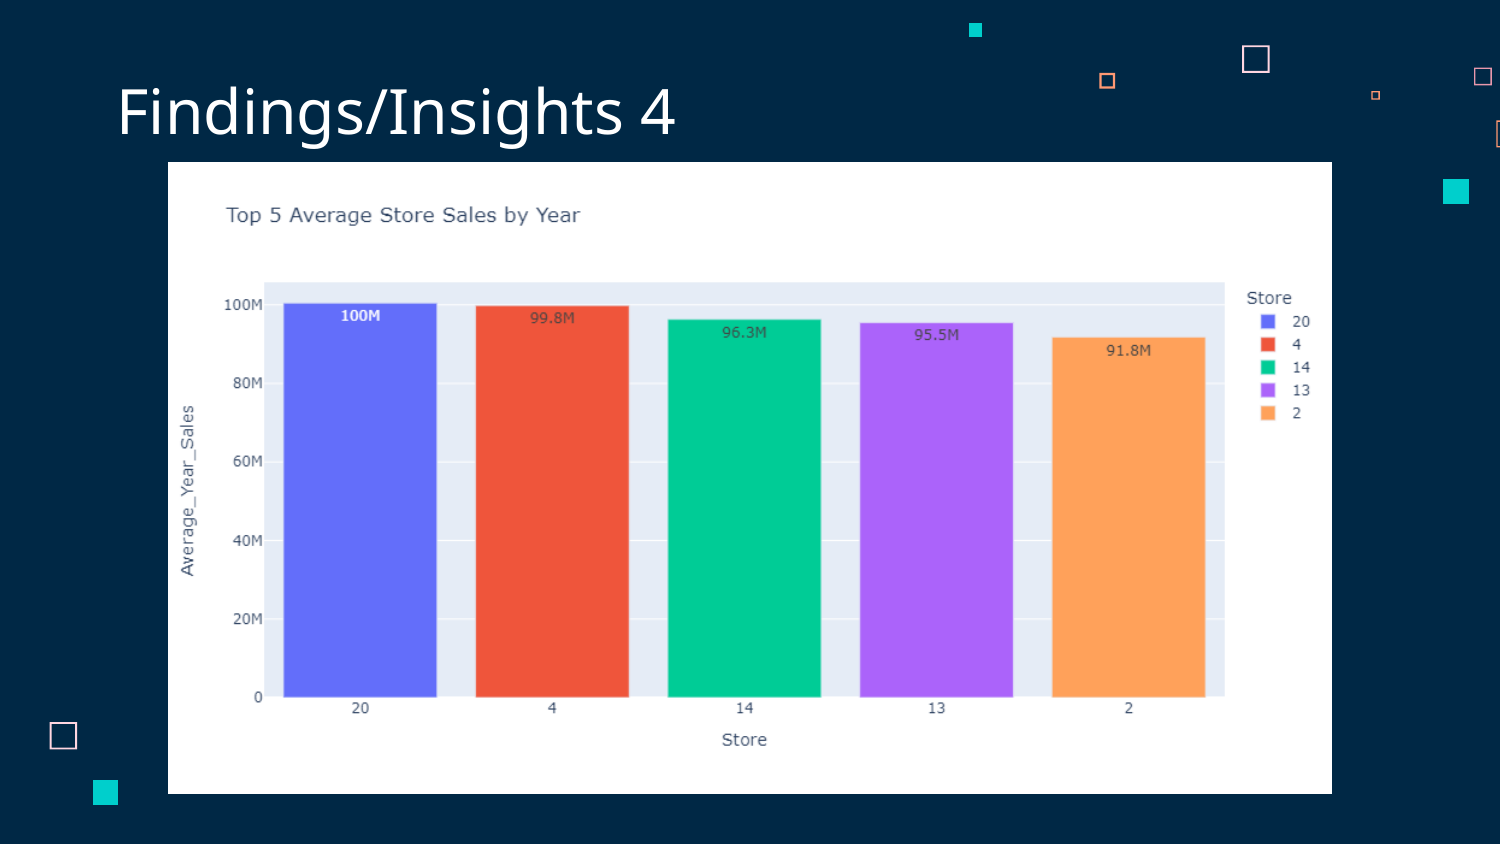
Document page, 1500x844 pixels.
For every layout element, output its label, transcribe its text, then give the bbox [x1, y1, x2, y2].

picture [168, 162, 1332, 794]
title Findings/Insights 4 [101, 67, 878, 163]
